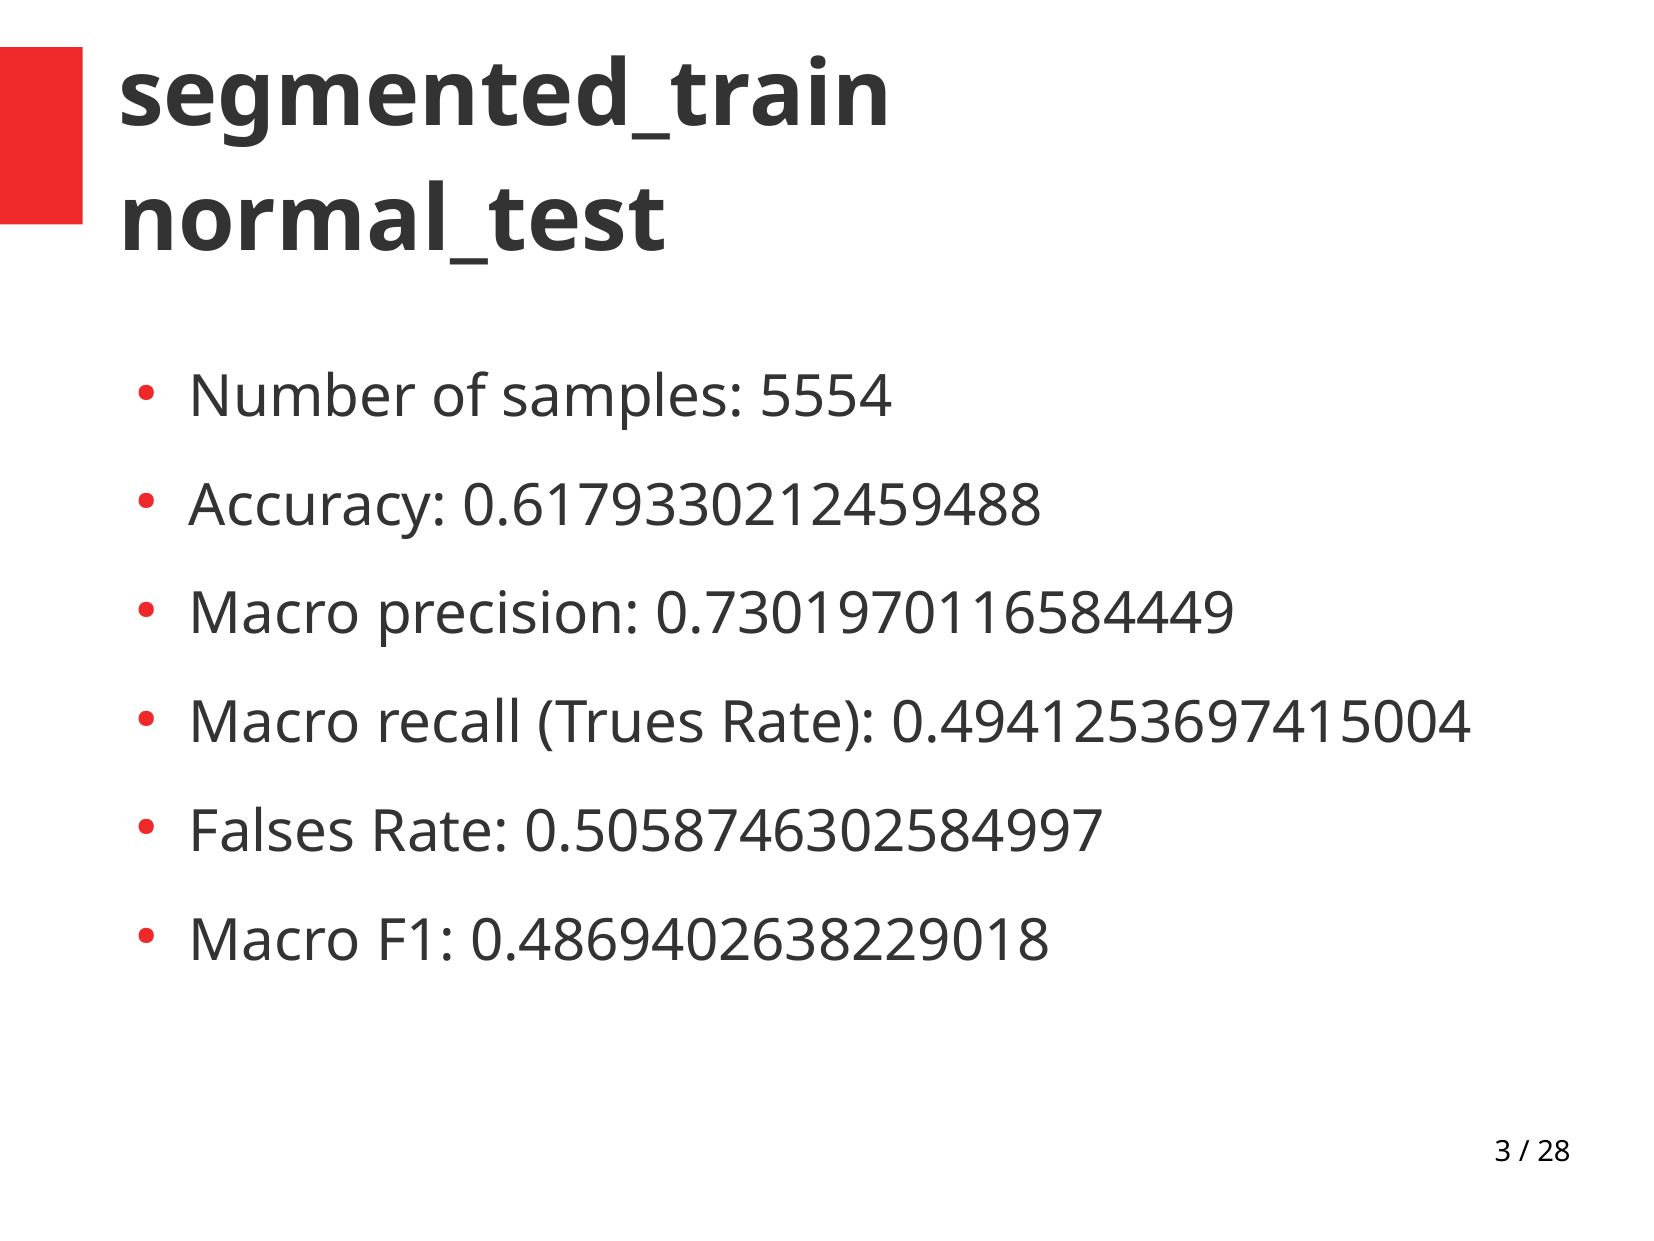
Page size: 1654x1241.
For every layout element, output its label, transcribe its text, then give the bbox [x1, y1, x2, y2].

list Number of samples: 5554 Accuracy: 0.6179330212459488 Macro precision: 0.7301970116584449 Macro recall (Trues Rate): 0.4941253697415004 Falses Rate: 0.5058746302584997 Macro F1: 0.4869402638229018 [118, 354, 1536, 1074]
title segmented_train normal_test [118, 45, 1571, 260]
